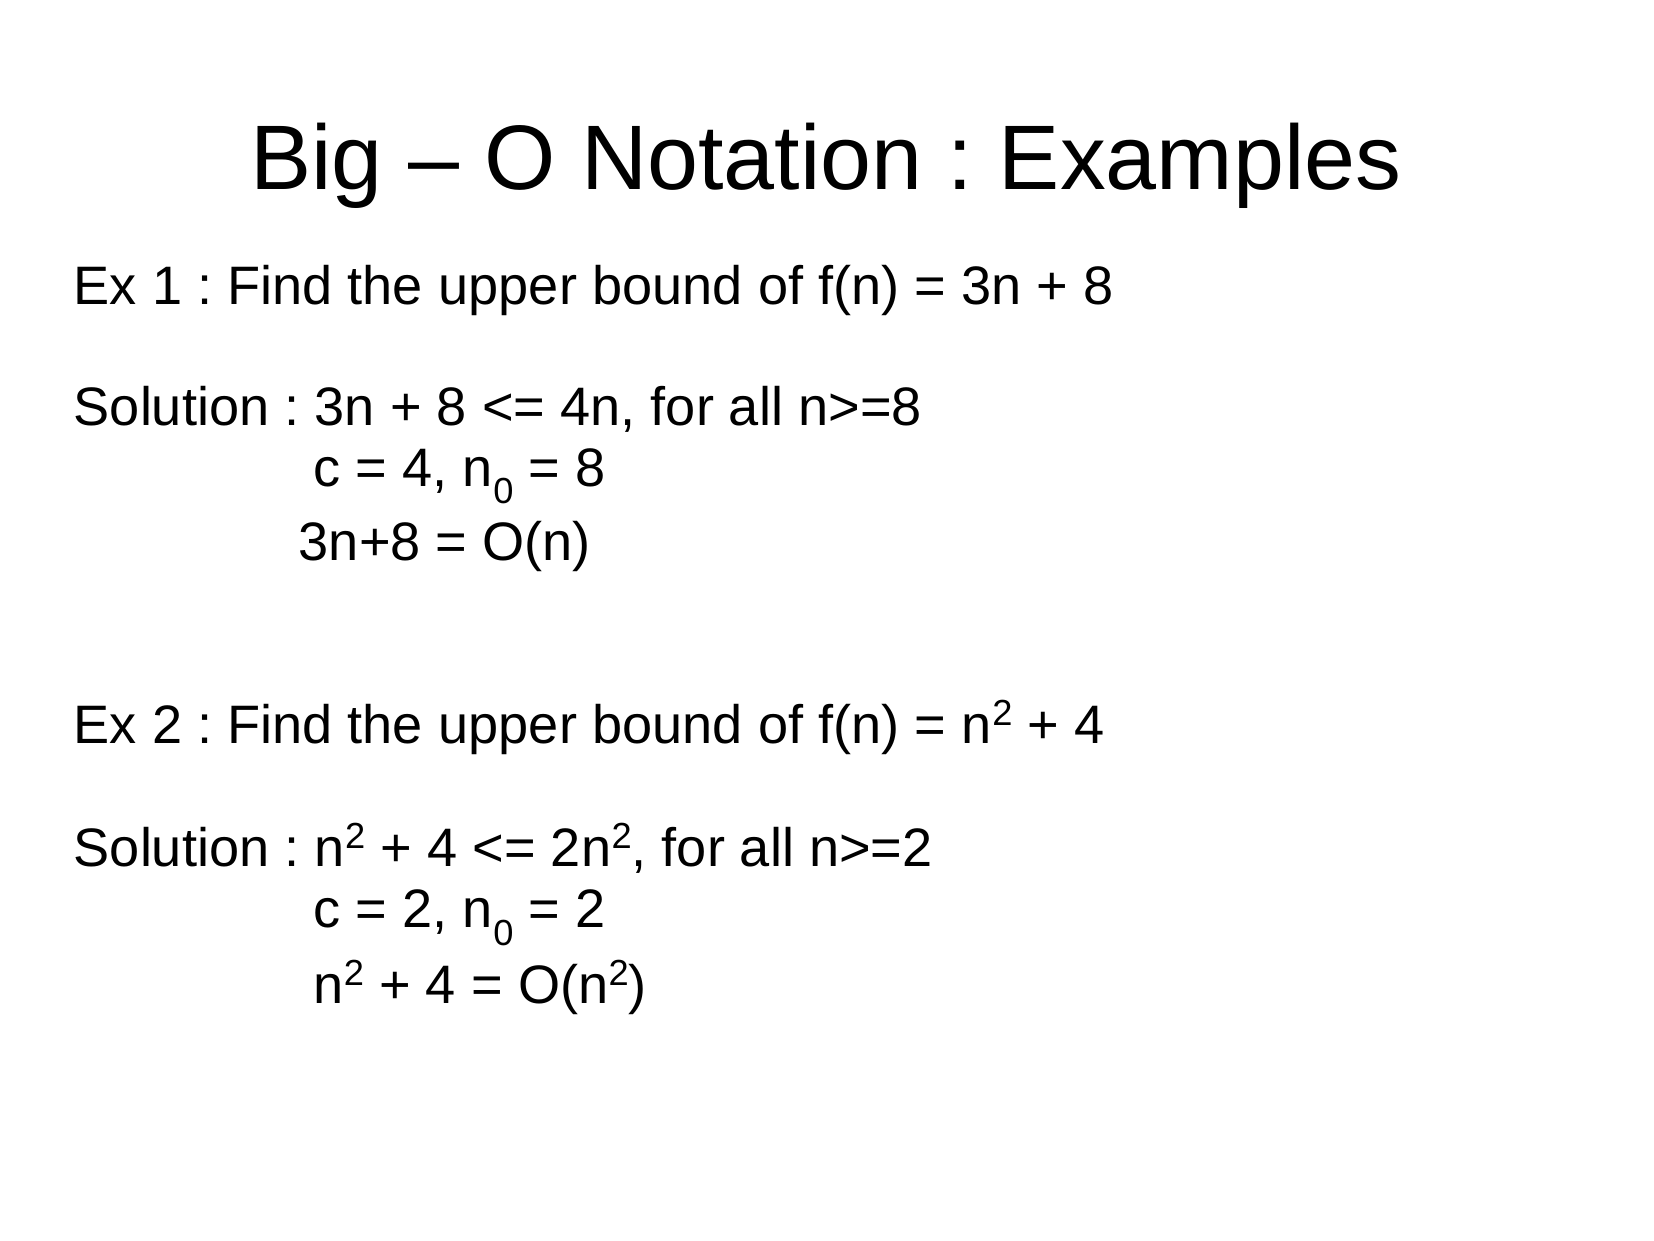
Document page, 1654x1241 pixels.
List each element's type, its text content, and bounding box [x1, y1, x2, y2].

title Big – O Notation : Examples [82, 49, 1571, 248]
text_box Ex 1 : Find the upper bound of f(n) = 3n + 8 Solution : 3n + 8 <= 4n, for all n>=8 c = 4, n0 = 8 3n+8 = O(n) Ex 2 : Find the upper bound of f(n) = n2 + 4 Solution : n2 + 4 <= 2n2, for all n>=2 c = 2, n0 = 2 n2 + 4 = O(n2) [59, 248, 1595, 1079]
